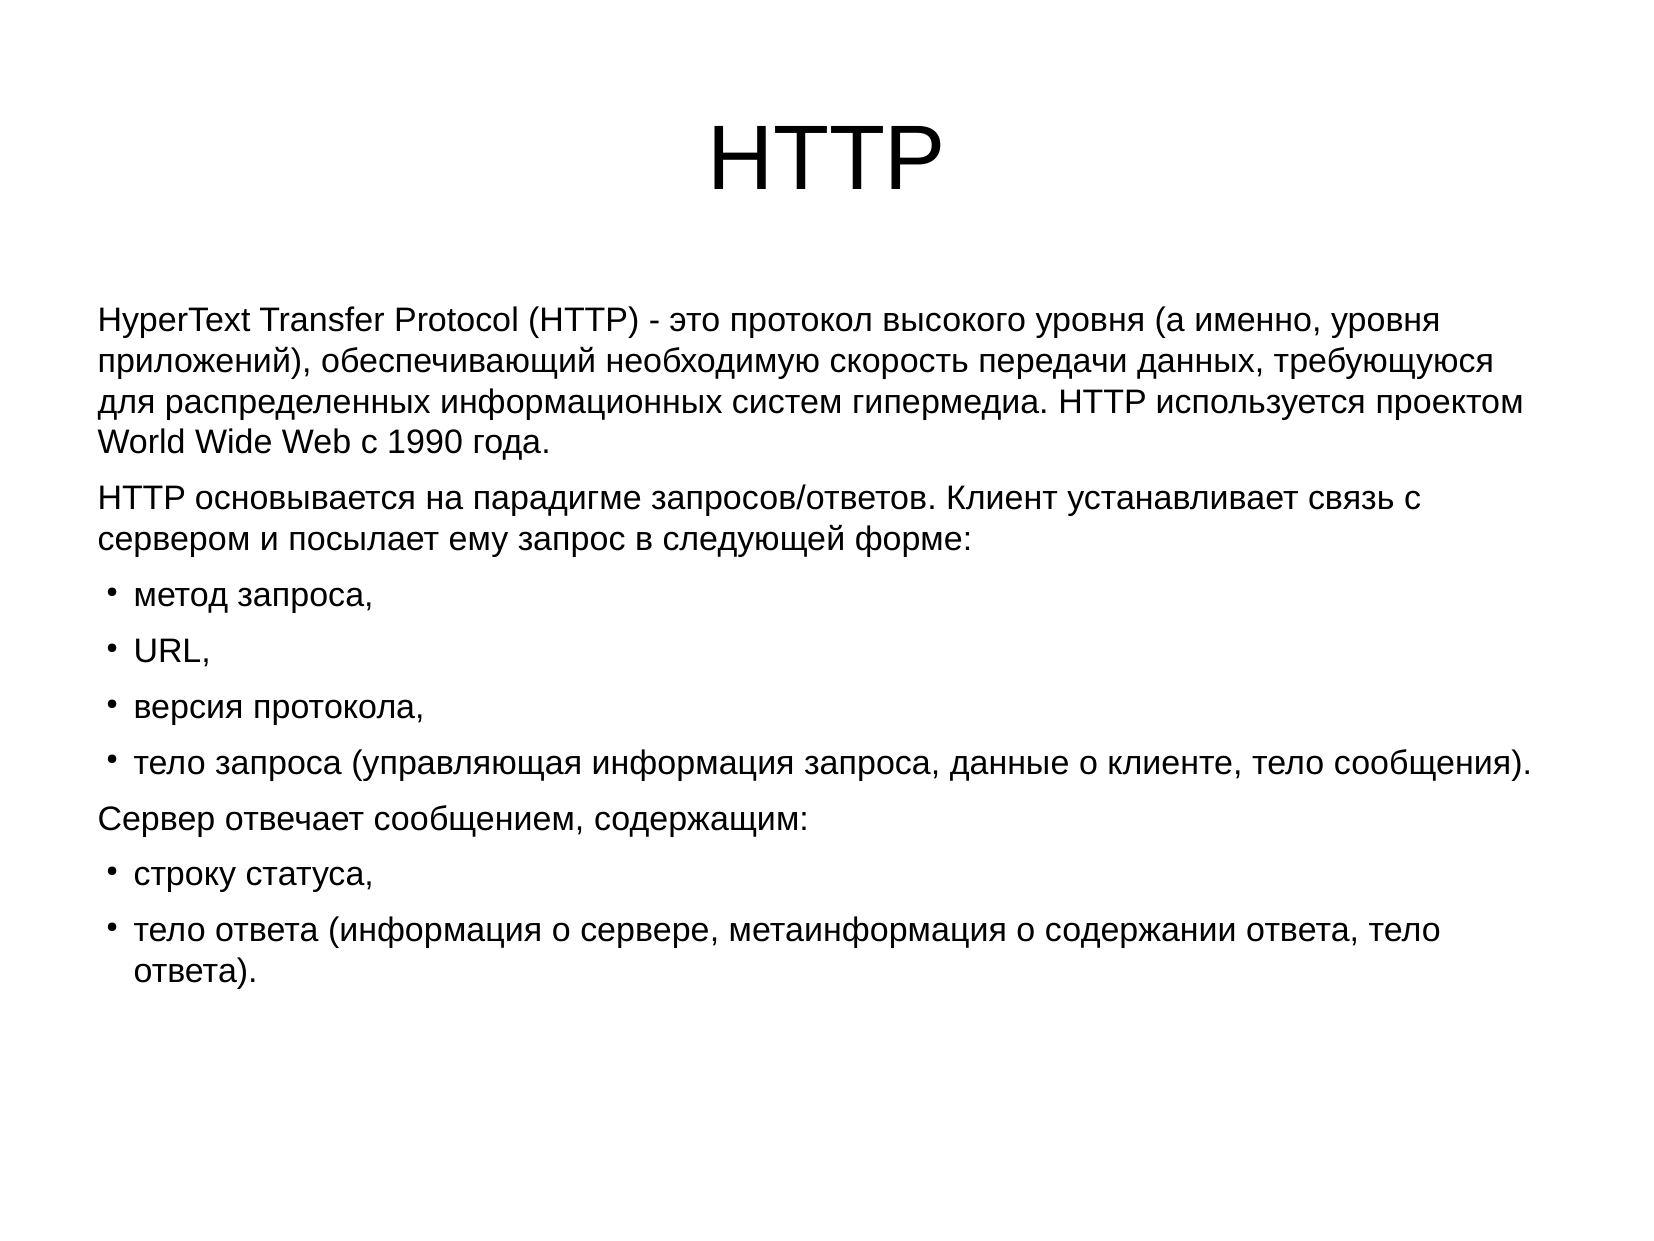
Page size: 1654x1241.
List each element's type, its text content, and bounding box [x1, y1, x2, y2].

list HyperText Transfer Protocol (HTTP) - это протокол высокого уровня (а именно, уровня приложений), обеспечивающий необходимую скорость передачи данных, требующуюся для распределенных информационных систем гипермедиа. HTTP используется проектом World Wide Web с 1990 года. HTTP основывается на парадигме запросов/ответов. Клиент устанавливает связь с сервером и посылает ему запрос в следующей форме: метод запроса, URL, версия протокола, тело запроса (управляющая информация запроса, данные о клиенте, тело сообщения). Сервер отвечает сообщением, содержащим: строку статуса, тело ответа (информация о сервере, метаинформация о содержании ответа, тело ответа). [82, 290, 1571, 1010]
title HTTP [82, 49, 1571, 257]
